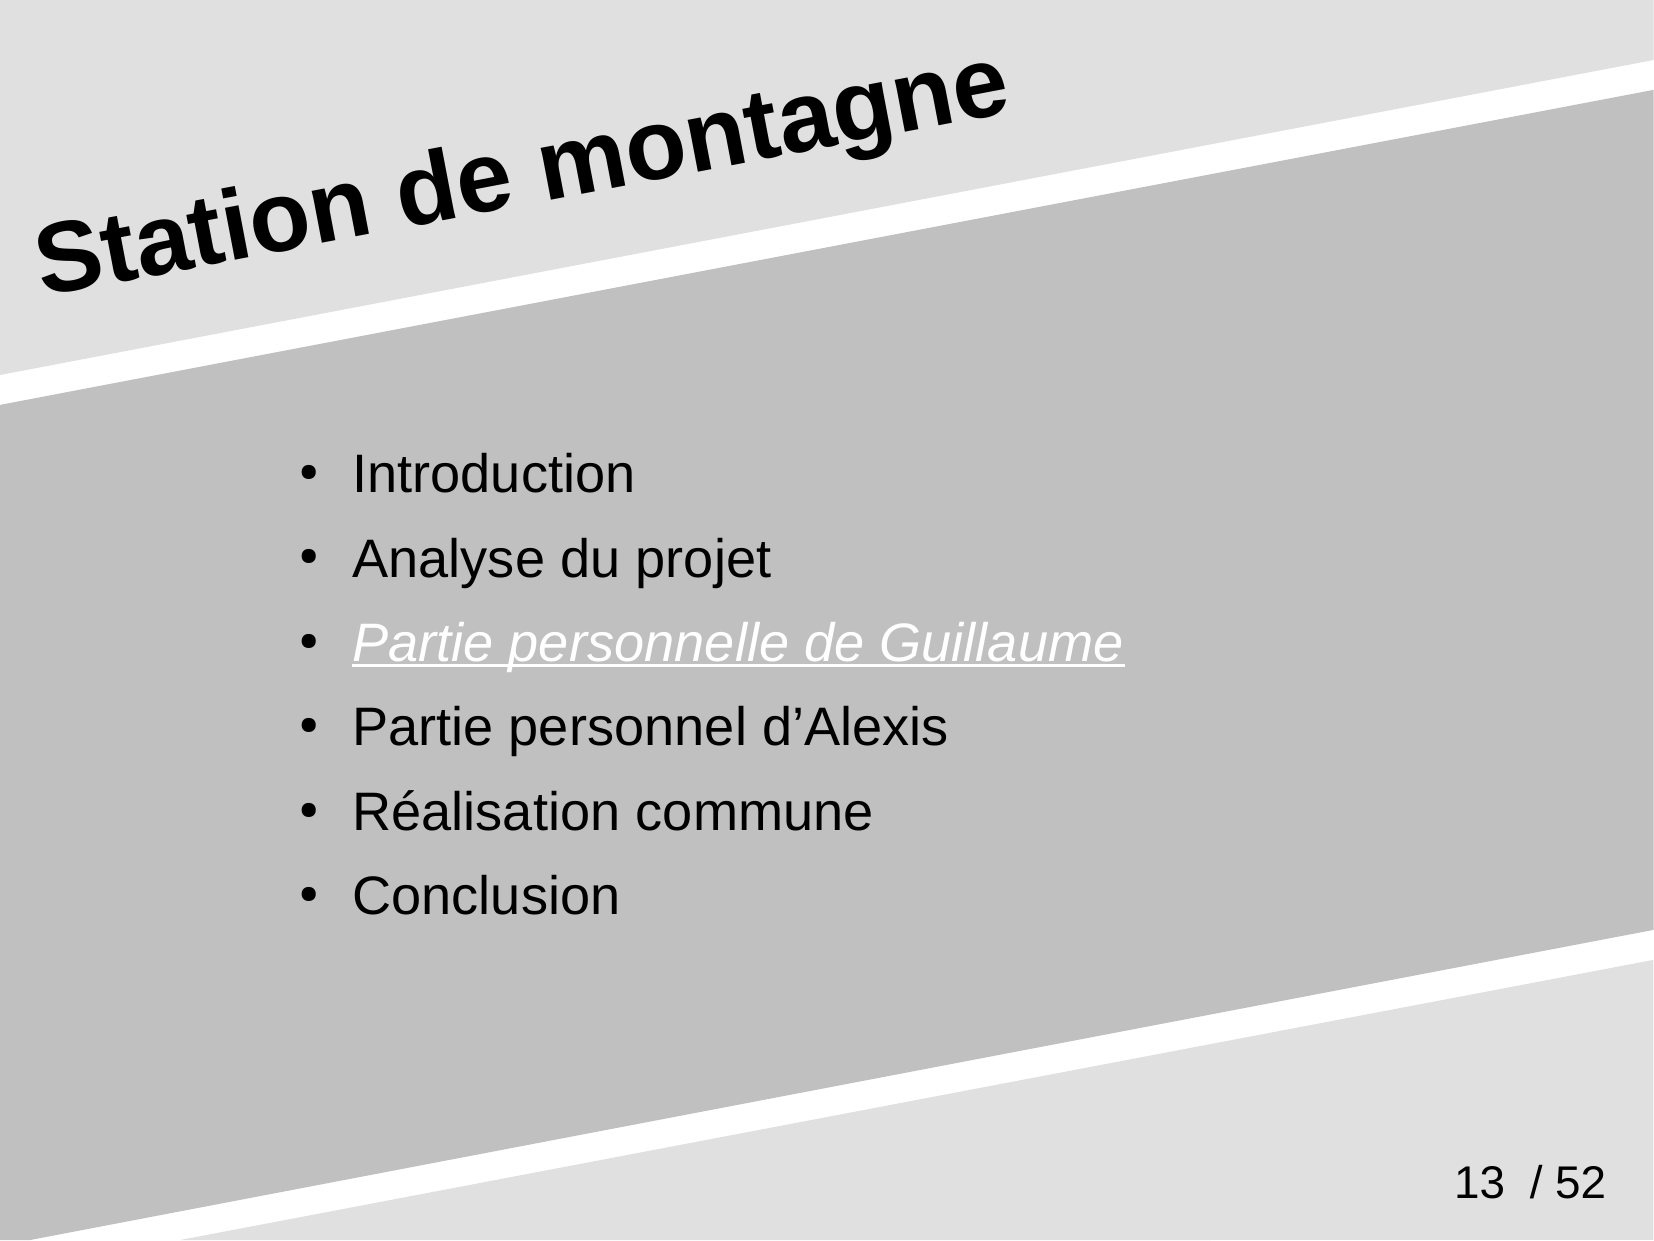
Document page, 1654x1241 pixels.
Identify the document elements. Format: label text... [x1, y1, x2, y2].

title Station de montagne [17, 0, 1518, 365]
list Introduction Analyse du projet Partie personnelle de Guillaume Partie personnel d’Alexis Réalisation commune Conclusion [281, 443, 1580, 1089]
